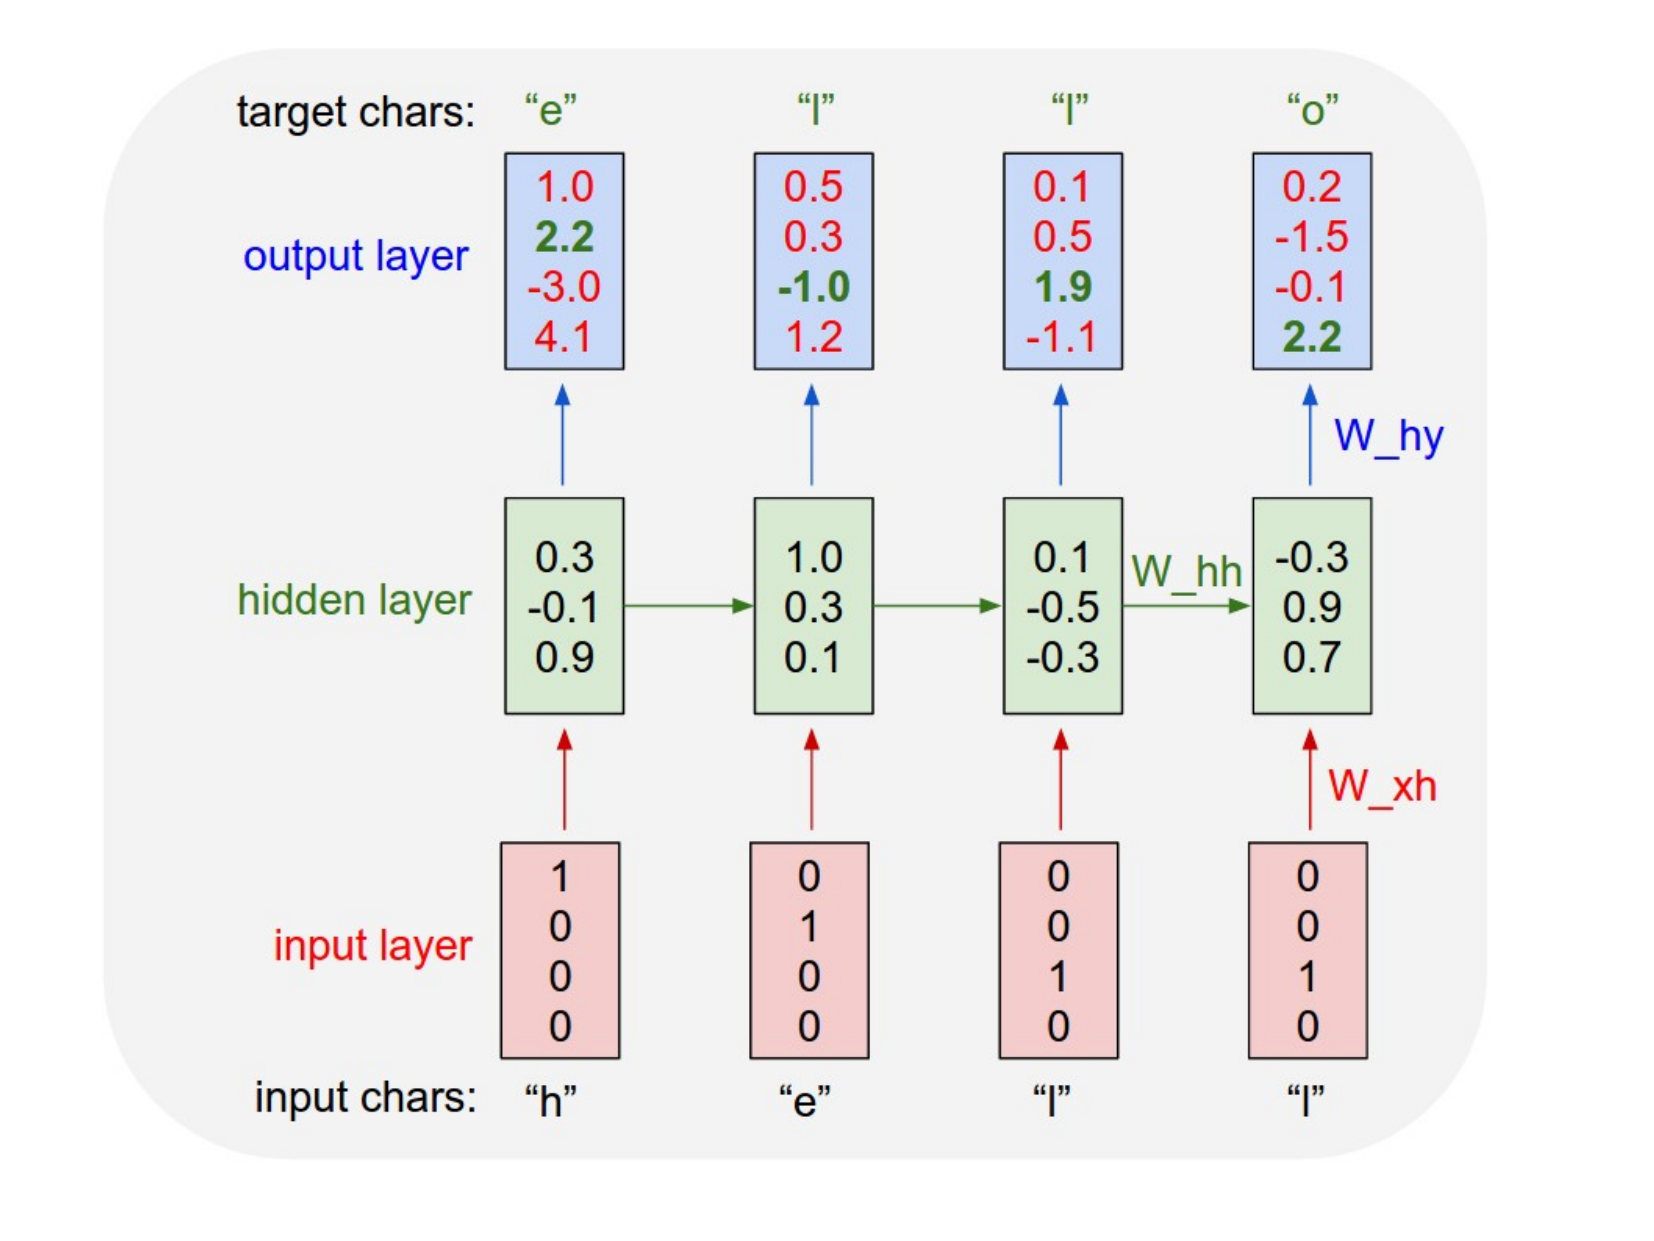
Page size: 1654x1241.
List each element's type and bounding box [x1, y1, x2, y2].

picture [90, 36, 1501, 1170]
